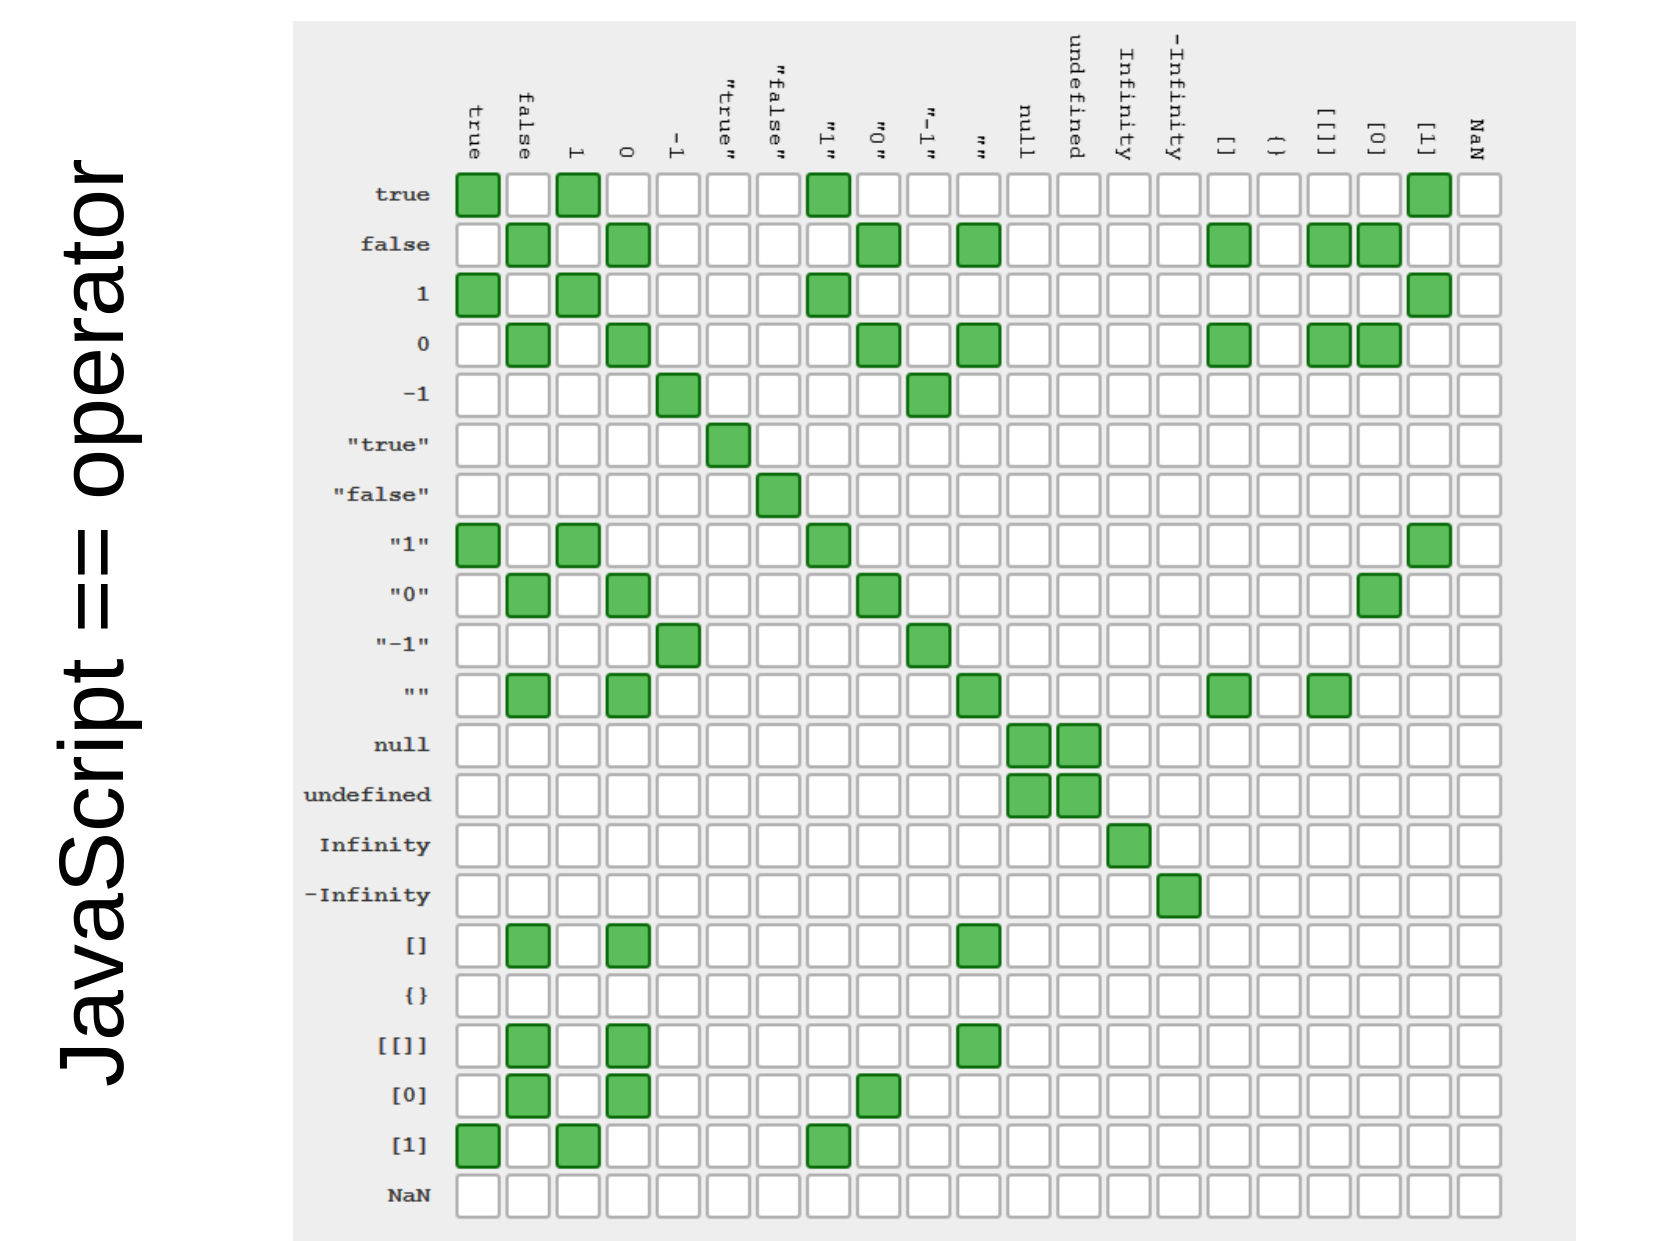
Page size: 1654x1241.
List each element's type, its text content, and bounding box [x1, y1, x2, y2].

title JavaScript == operator [0, 0, 196, 1241]
picture [293, 21, 1576, 1241]
